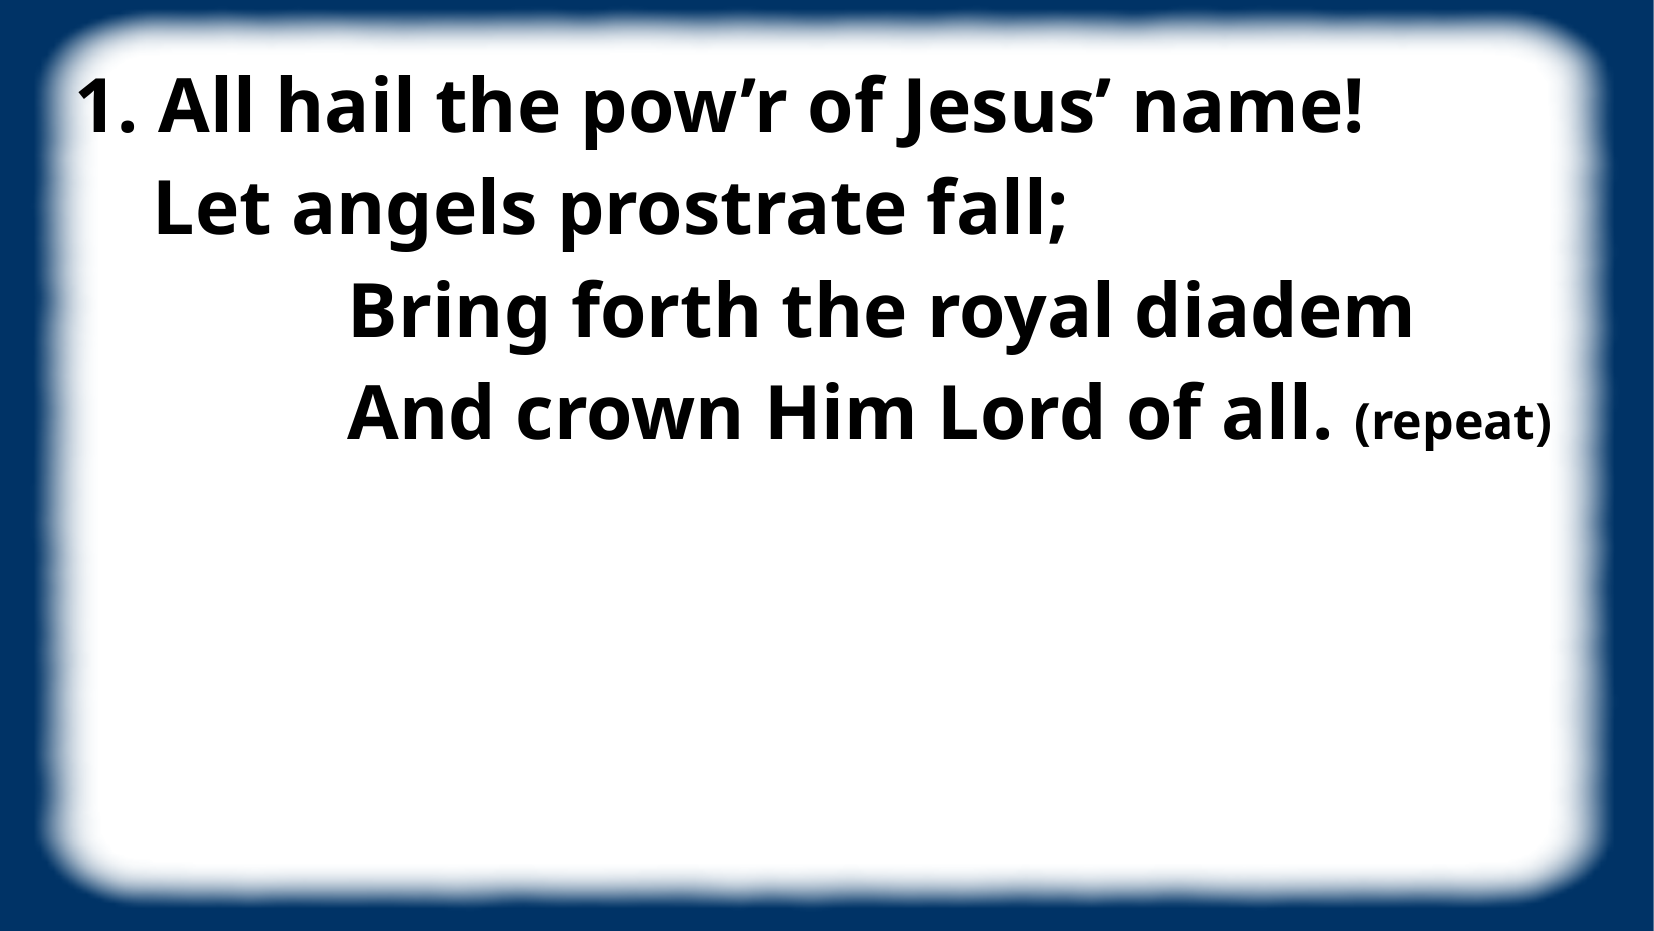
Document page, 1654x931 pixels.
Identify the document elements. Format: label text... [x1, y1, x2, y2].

picture [0, 0, 1654, 931]
text_box 1. All hail the pow’r of Jesus’ name! Let angels prostrate fall; Bring forth the royal diadem And crown Him Lord of all. (repeat) [60, 45, 1591, 460]
